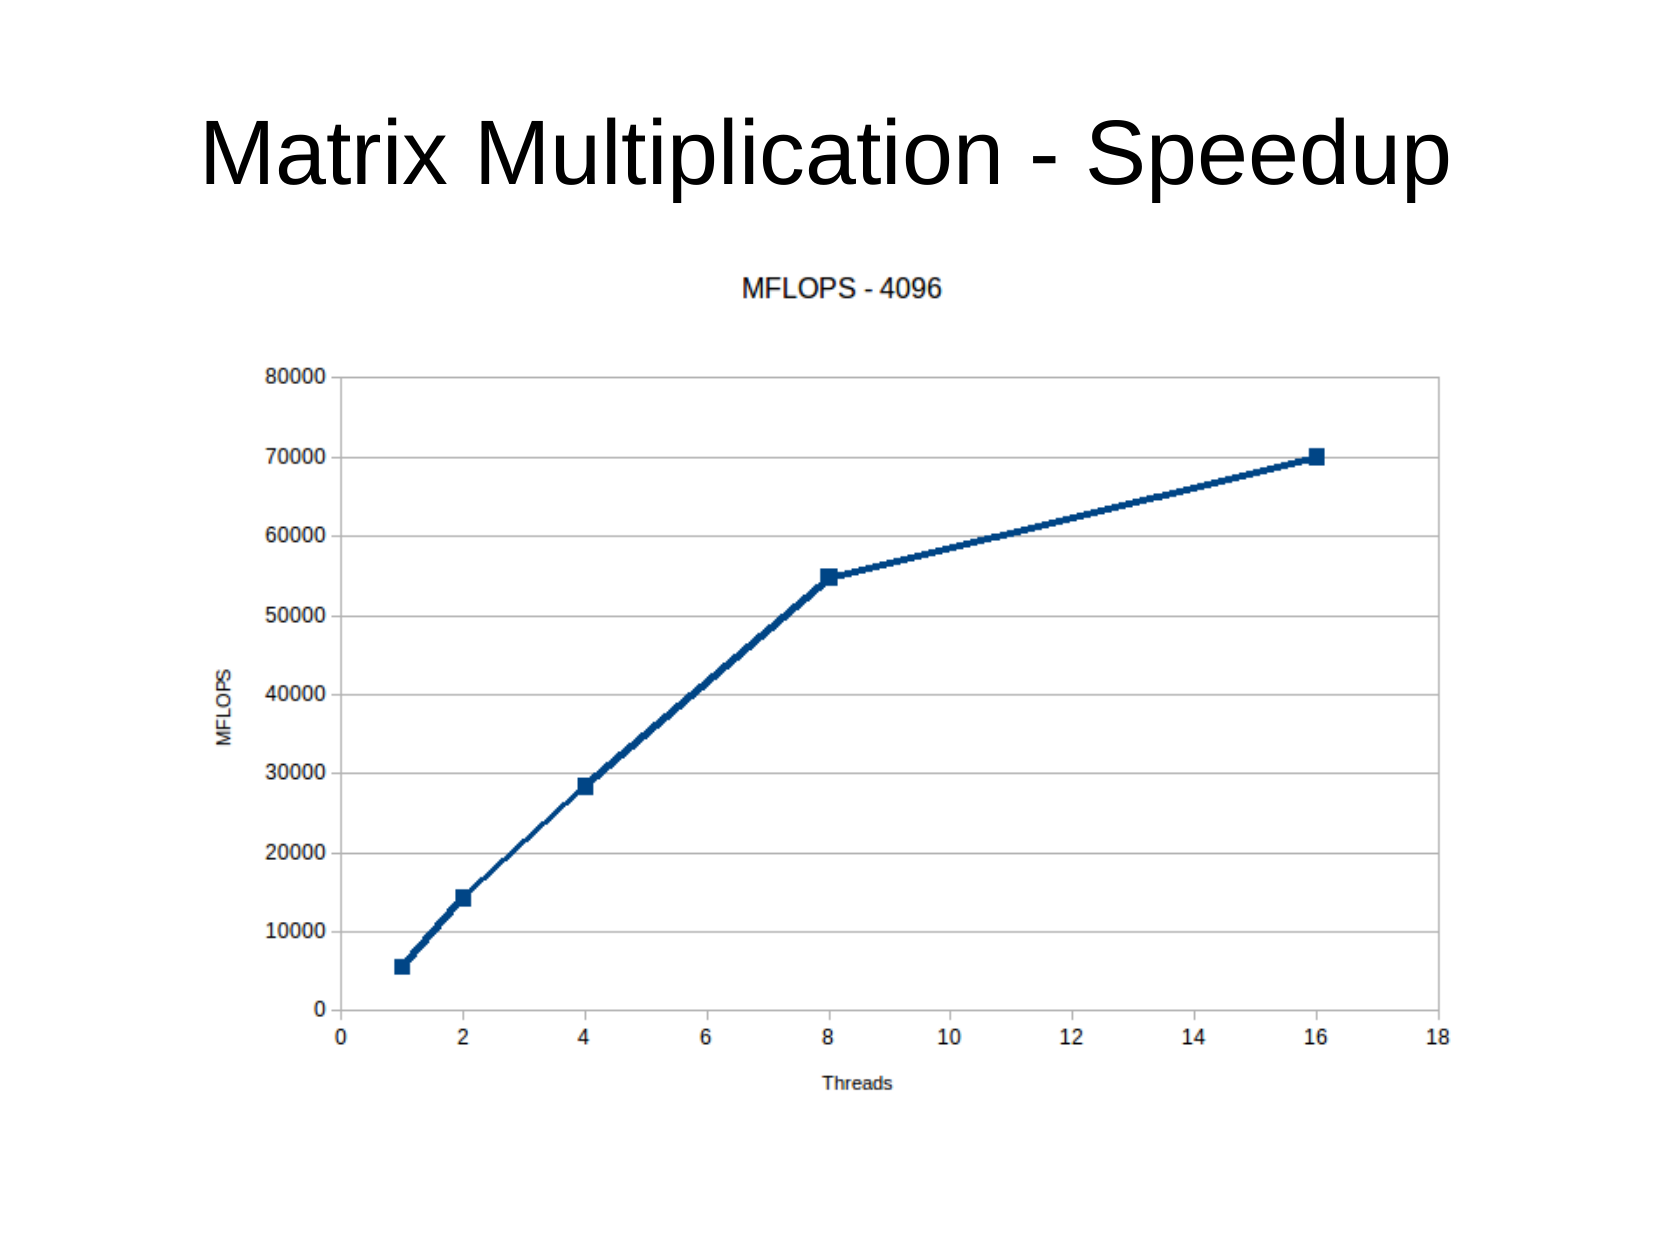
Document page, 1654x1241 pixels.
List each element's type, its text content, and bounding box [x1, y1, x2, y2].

picture [180, 241, 1503, 1126]
title Matrix Multiplication - Speedup [82, 49, 1571, 257]
